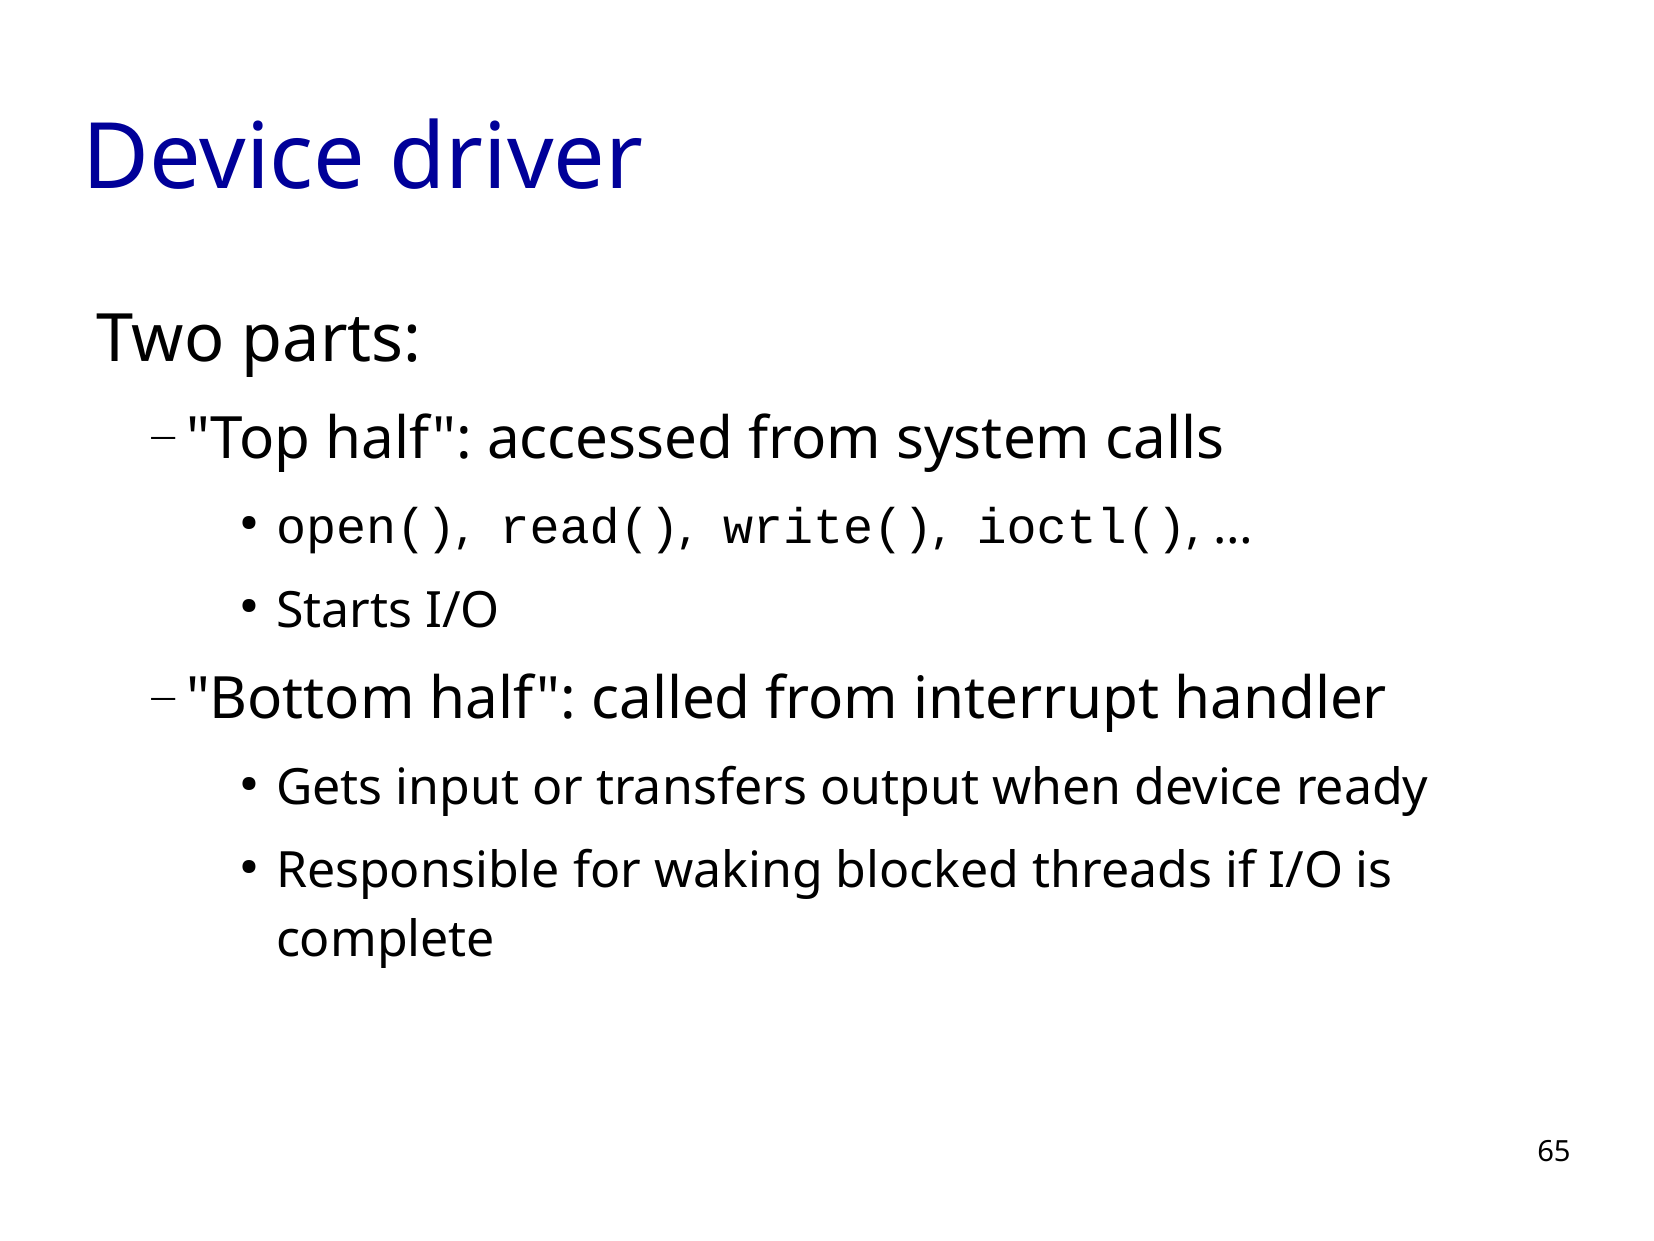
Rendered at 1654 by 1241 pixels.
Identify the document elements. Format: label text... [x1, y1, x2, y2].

list Two parts: "Top half": accessed from system calls open(), read(), write(), ioctl(), … Starts I/O "Bottom half": called from interrupt handler Gets input or transfers output when device ready Responsible for waking blocked threads if I/O is complete [60, 290, 1571, 1096]
title Device driver [82, 49, 1571, 257]
